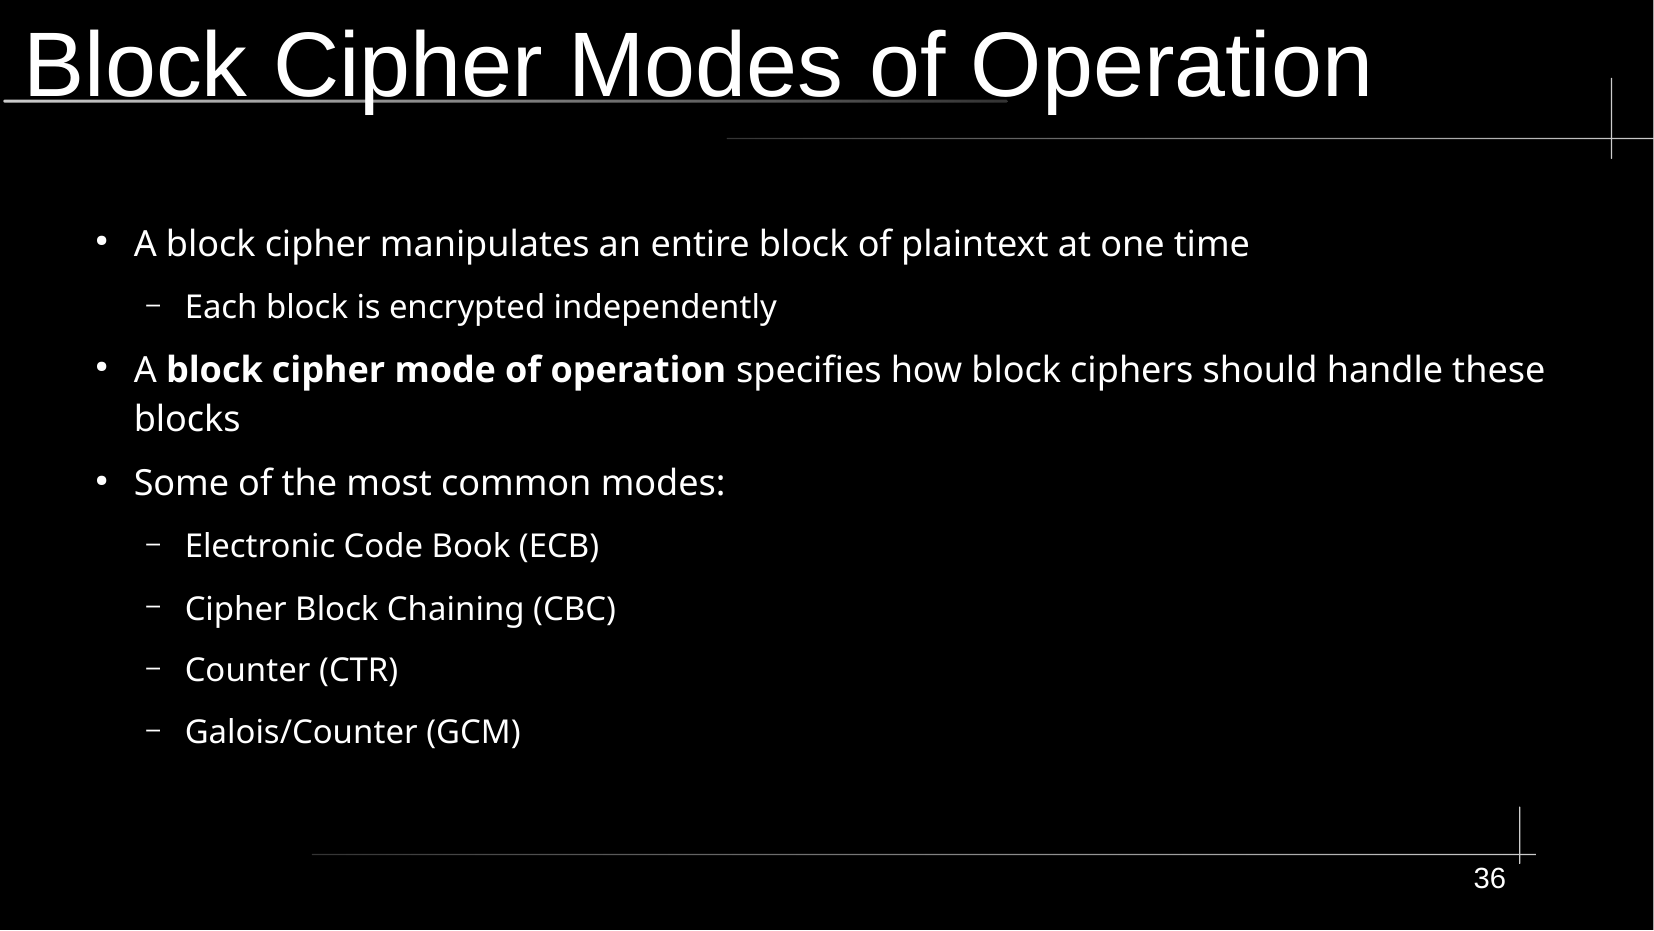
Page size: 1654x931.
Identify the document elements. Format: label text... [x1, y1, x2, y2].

list A block cipher manipulates an entire block of plaintext at one time Each block is encrypted independently A block cipher mode of operation specifies how block ciphers should handle these blocks Some of the most common modes: Electronic Code Book (ECB) Cipher Block Chaining (CBC) Counter (CTR) Galois/Counter (GCM) [82, 217, 1571, 758]
title Block Cipher Modes of Operation [23, 11, 1589, 119]
